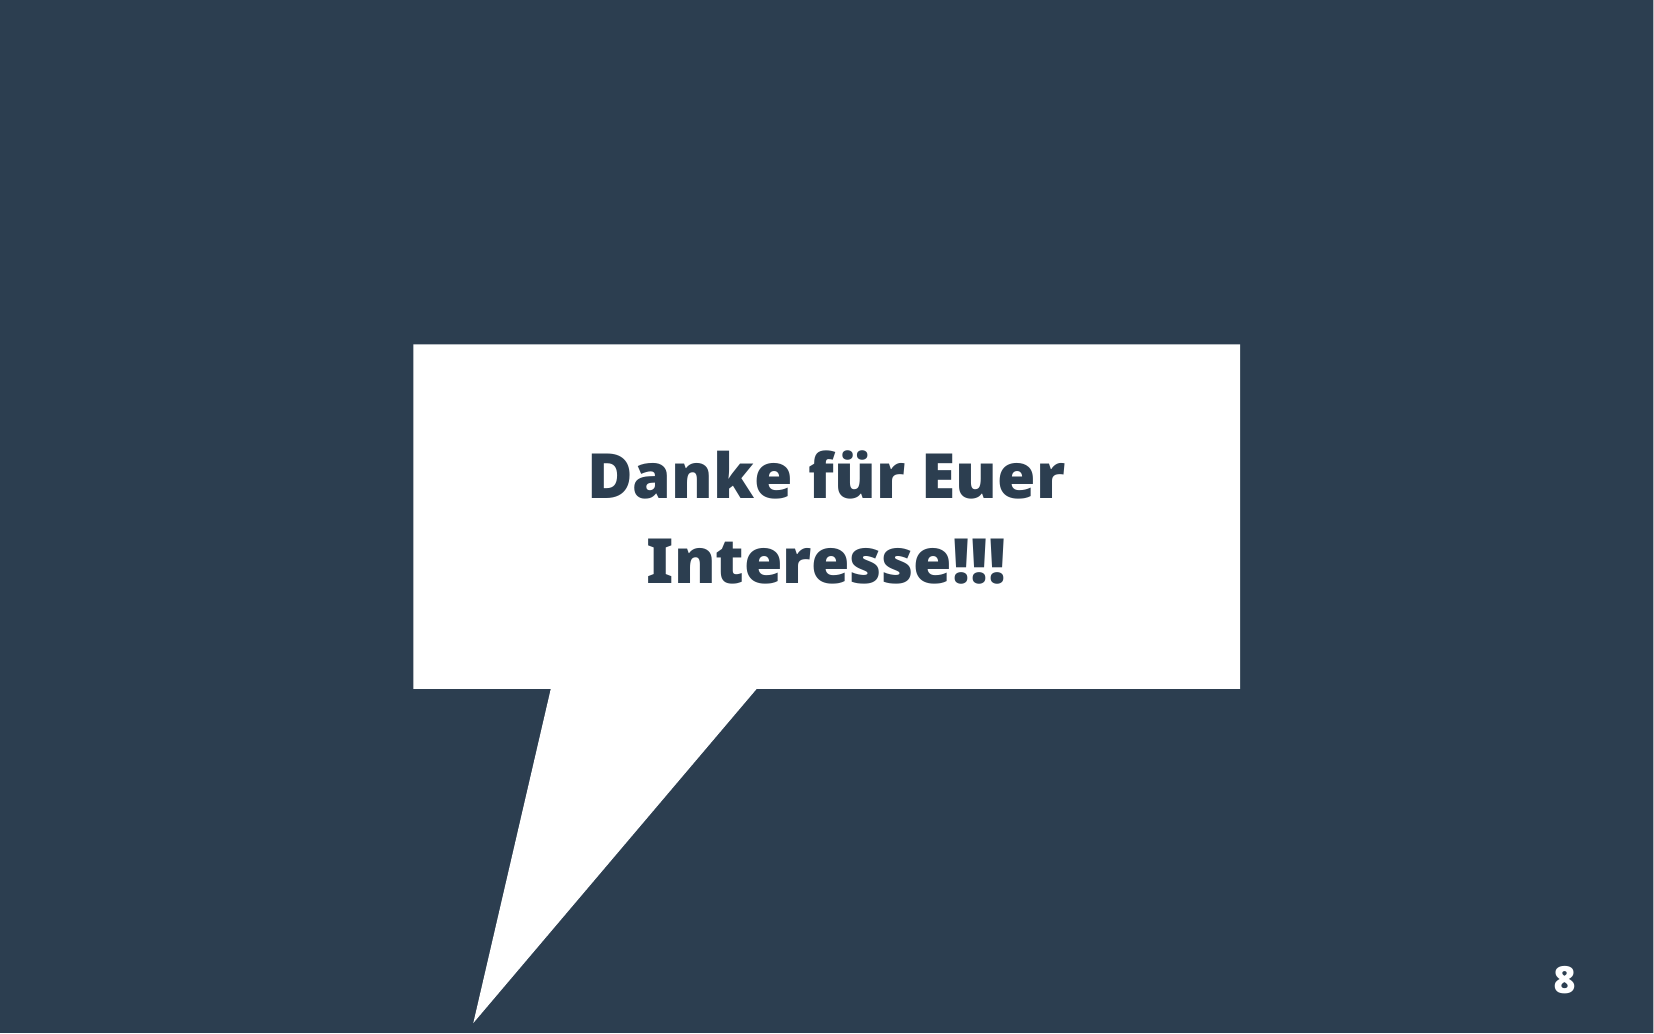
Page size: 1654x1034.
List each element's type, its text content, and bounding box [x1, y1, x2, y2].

title Danke für Euer Interesse!!! [442, 368, 1211, 665]
